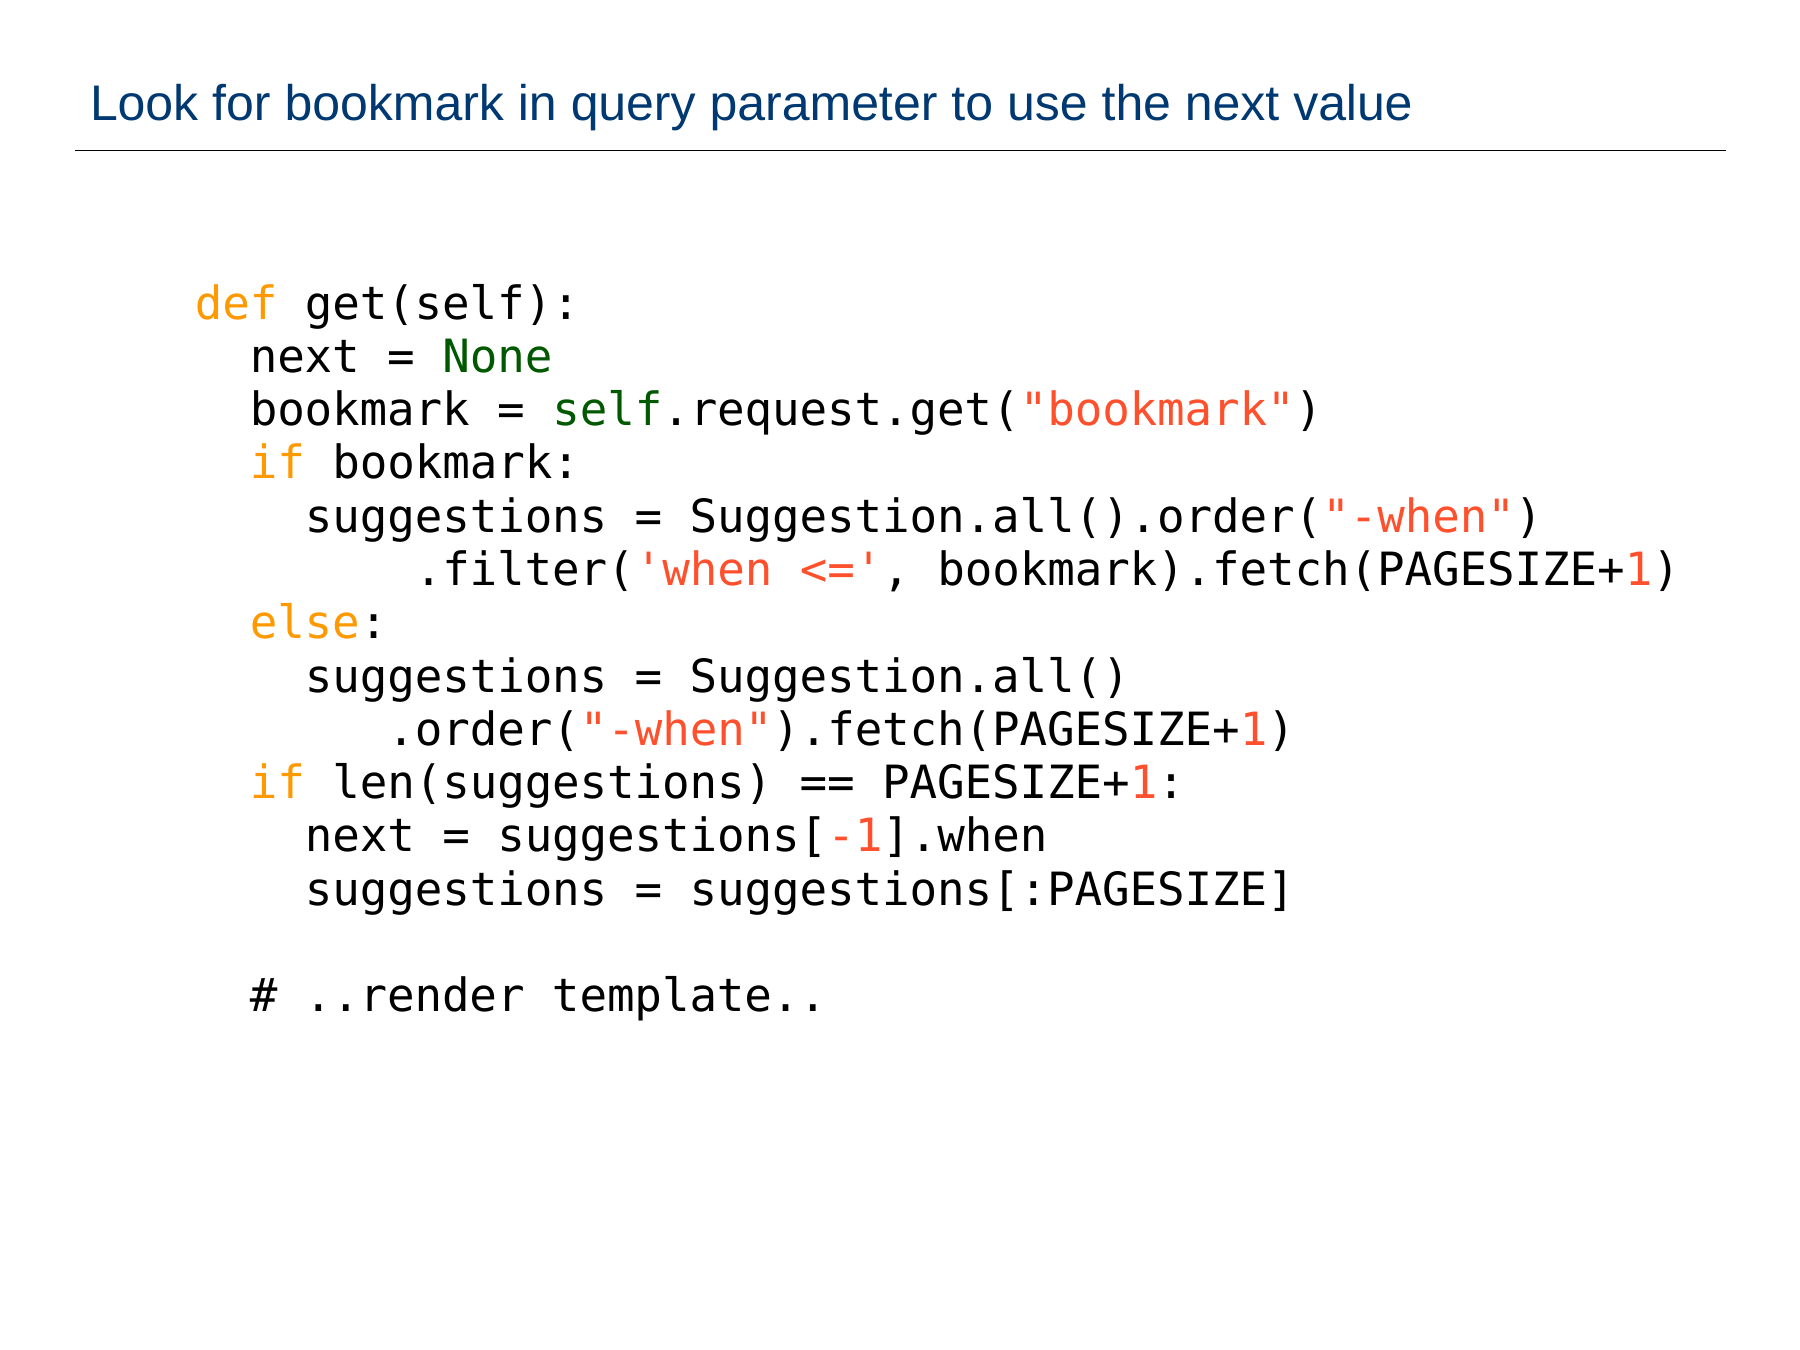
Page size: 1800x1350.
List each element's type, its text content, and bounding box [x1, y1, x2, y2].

text_box def get(self): next = None bookmark = self.request.get("bookmark") if bookmark: suggestions = Suggestion.all().order("-when") .filter('when <=', bookmark).fetch(PAGESIZE+1) else: suggestions = Suggestion.all() .order("-when").fetch(PAGESIZE+1) if len(suggestions) == PAGESIZE+1: next = suggestions[-1].when suggestions = suggestions[:PAGESIZE] # ..render template.. [180, 269, 1695, 1030]
title Look for bookmark in query parameter to use the next value [90, 61, 1710, 150]
